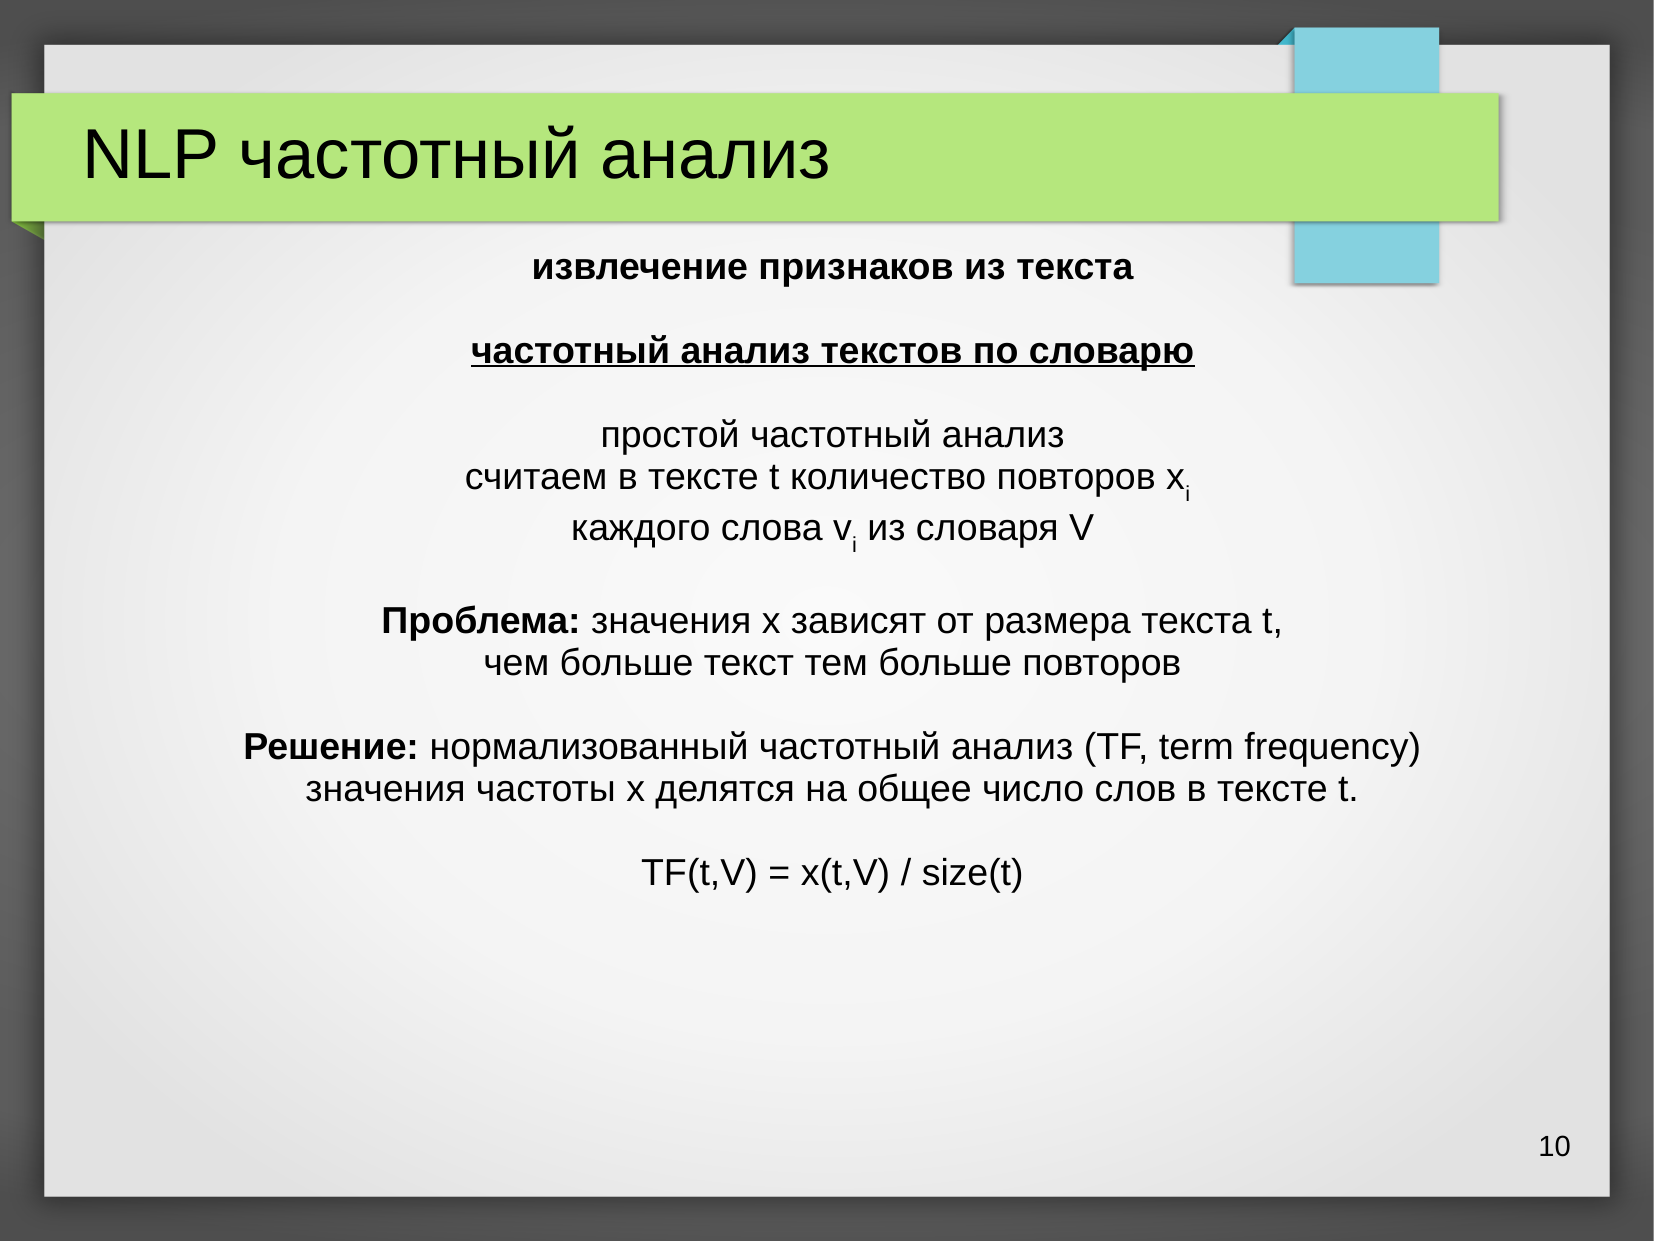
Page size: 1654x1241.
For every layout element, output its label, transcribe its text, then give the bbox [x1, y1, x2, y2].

text_box извлечение признаков из текста частотный анализ текстов по словарю простой частотный анализ считаем в тексте t количество повторов xi каждого слова vi из словаря V Проблема: значения x зависят от размера текста t, чем больше текст тем больше повторов Решение: нормализованный частотный анализ (TF, term frequency) значения частоты x делятся на общее число слов в тексте t. TF(t,V) = x(t,V) / size(t) [188, 245, 1477, 936]
picture [0, 0, 1654, 1241]
title NLP частотный анализ [82, 113, 1406, 194]
